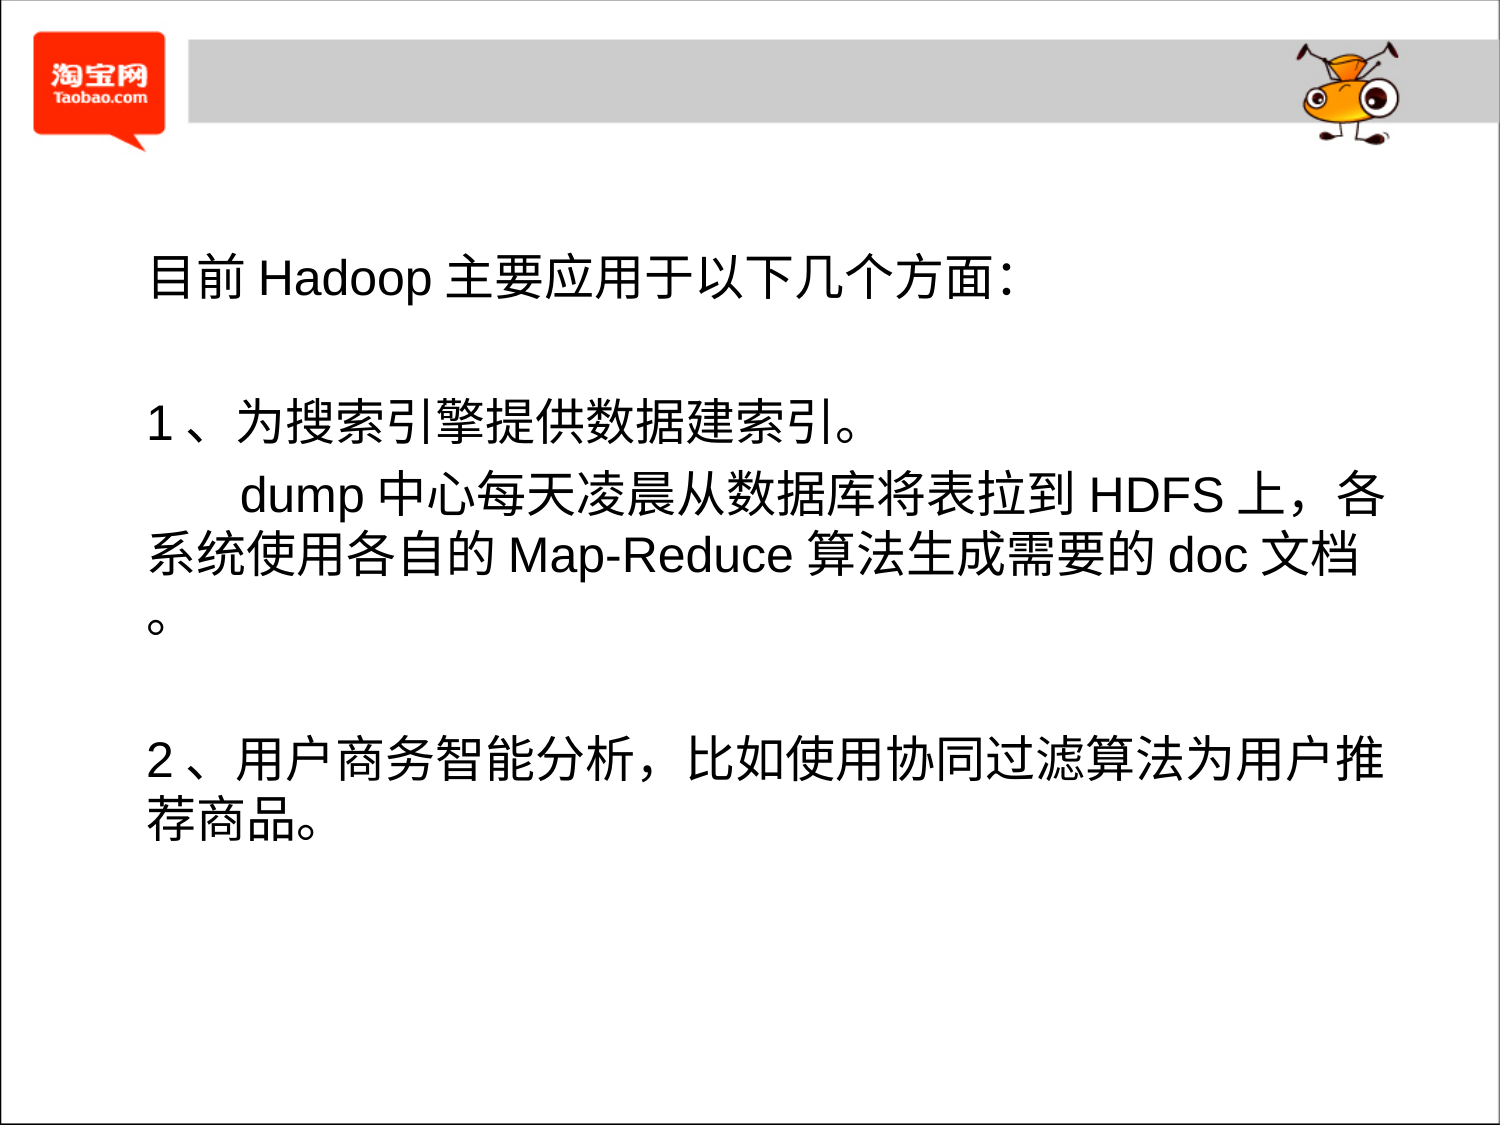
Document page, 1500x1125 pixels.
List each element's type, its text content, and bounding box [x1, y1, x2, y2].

list 目前Hadoop主要应用于以下几个方面： 1、为搜索引擎提供数据建索引。 dump中心每天凌晨从数据库将表拉到HDFS上，各系统使用各自的Map-Reduce算法生成需要的doc文档。 2、用户商务智能分析，比如使用协同过滤算法为用户推荐商品。 [75, 237, 1426, 981]
picture [0, 0, 1500, 1125]
